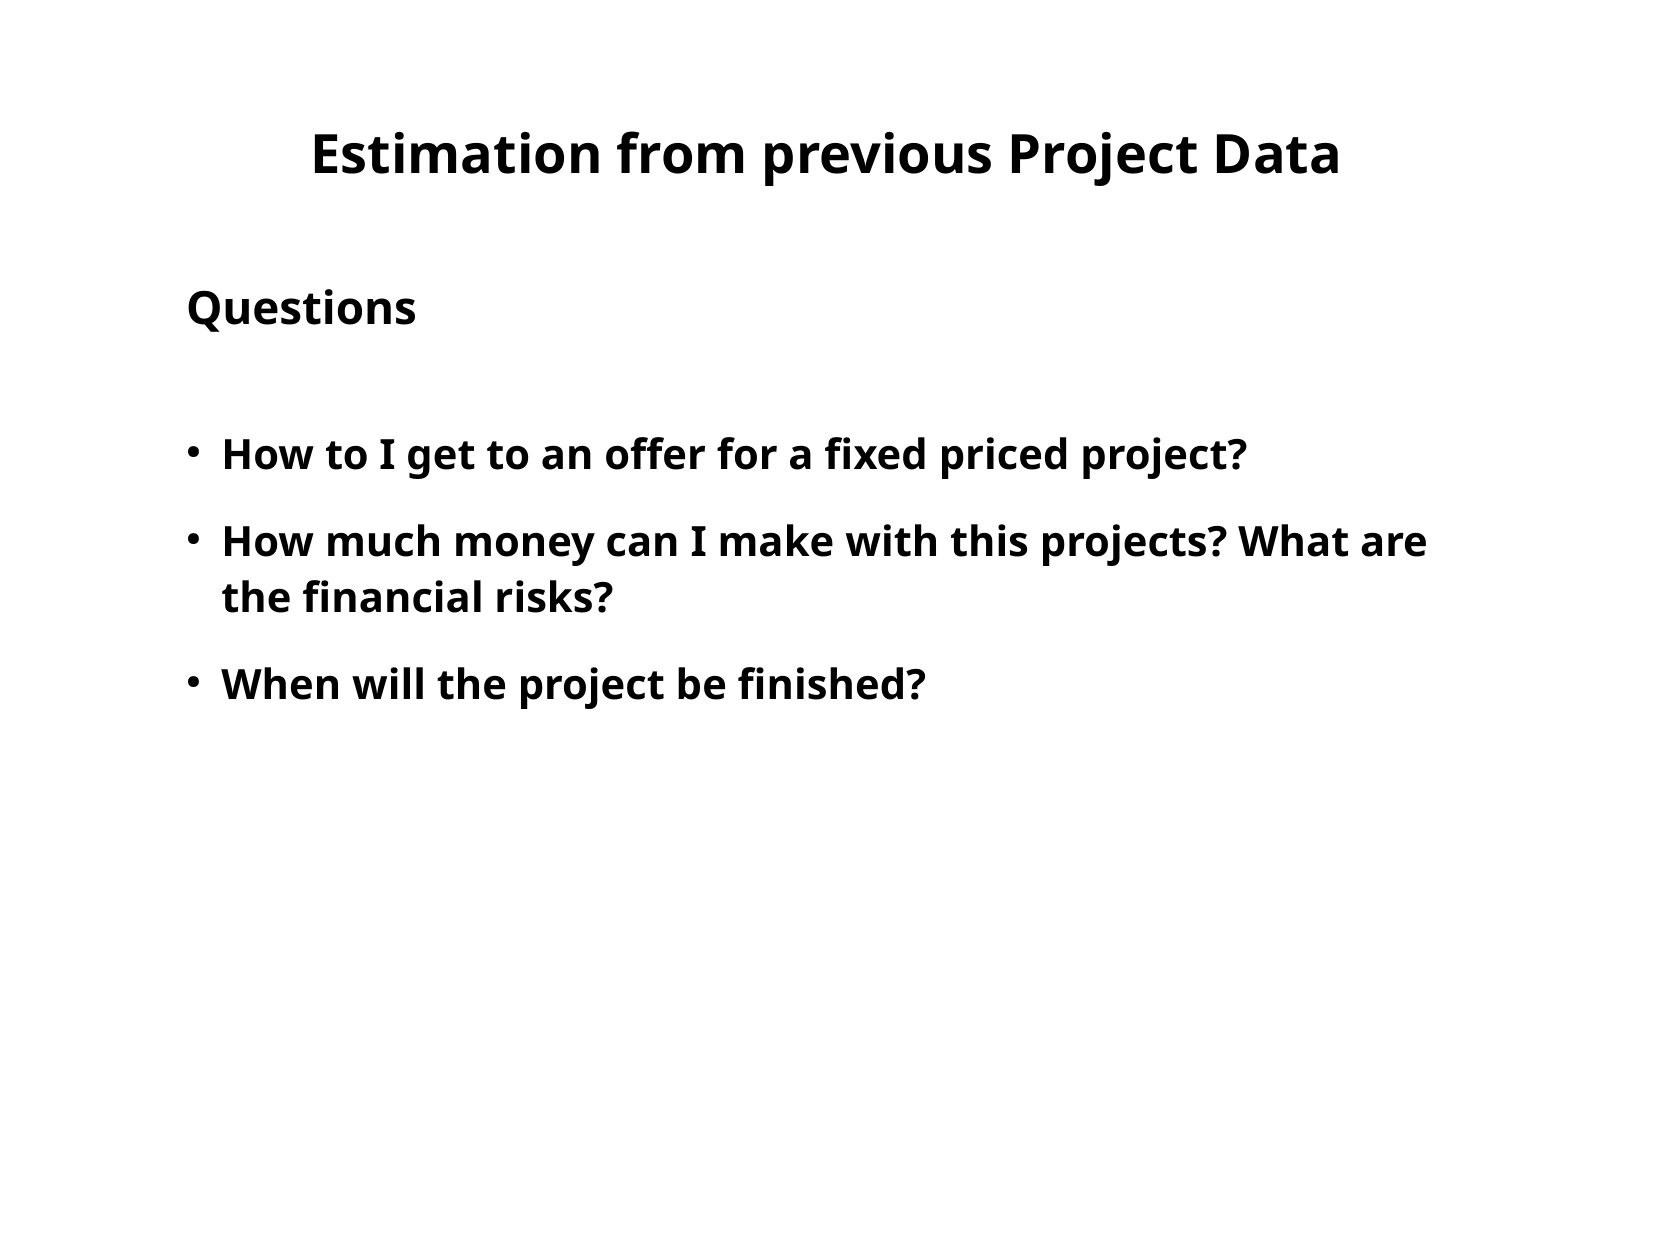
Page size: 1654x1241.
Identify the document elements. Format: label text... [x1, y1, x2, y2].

title Estimation from previous Project Data [82, 18, 1571, 288]
text_box Questions How to I get to an offer for a fixed priced project? How much money can I make with this projects? What are the financial risks? When will the project be finished? [165, 268, 1465, 934]
